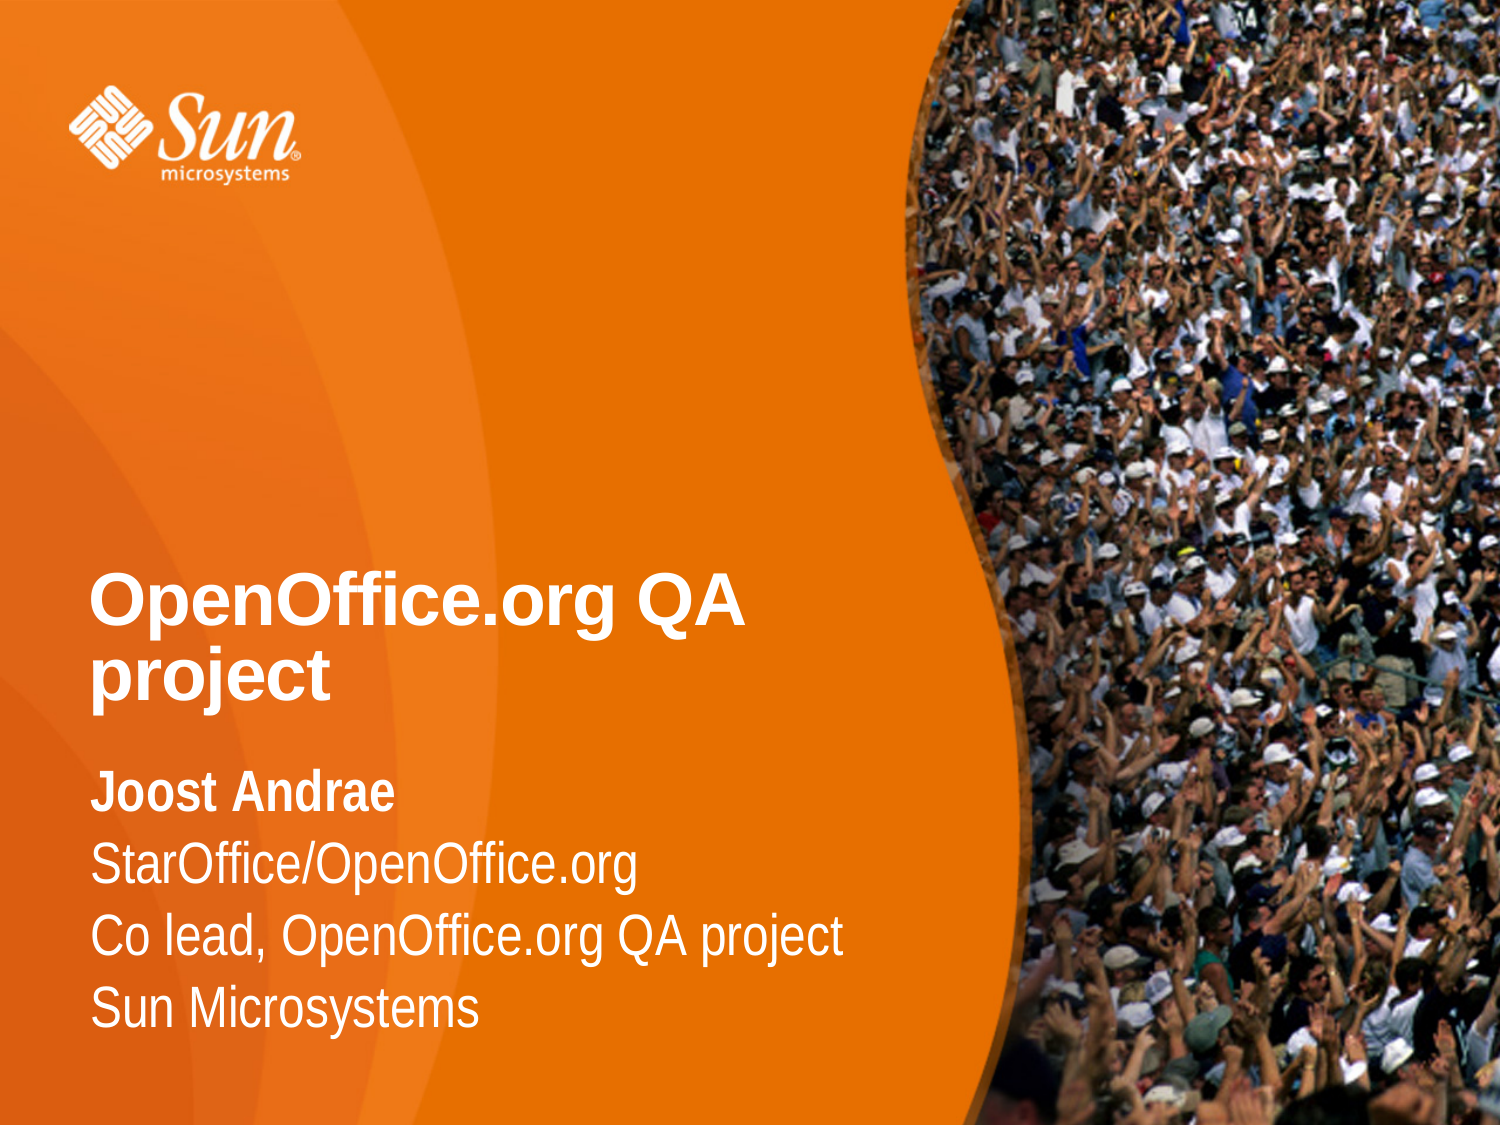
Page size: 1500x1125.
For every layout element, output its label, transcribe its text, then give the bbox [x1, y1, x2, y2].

picture [0, 0, 1500, 1125]
title OpenOffice.org QA project [88, 470, 908, 716]
list Joost Andrae StarOffice/OpenOffice.org Co lead, OpenOffice.org QA project Sun Microsystems [90, 766, 1080, 1072]
